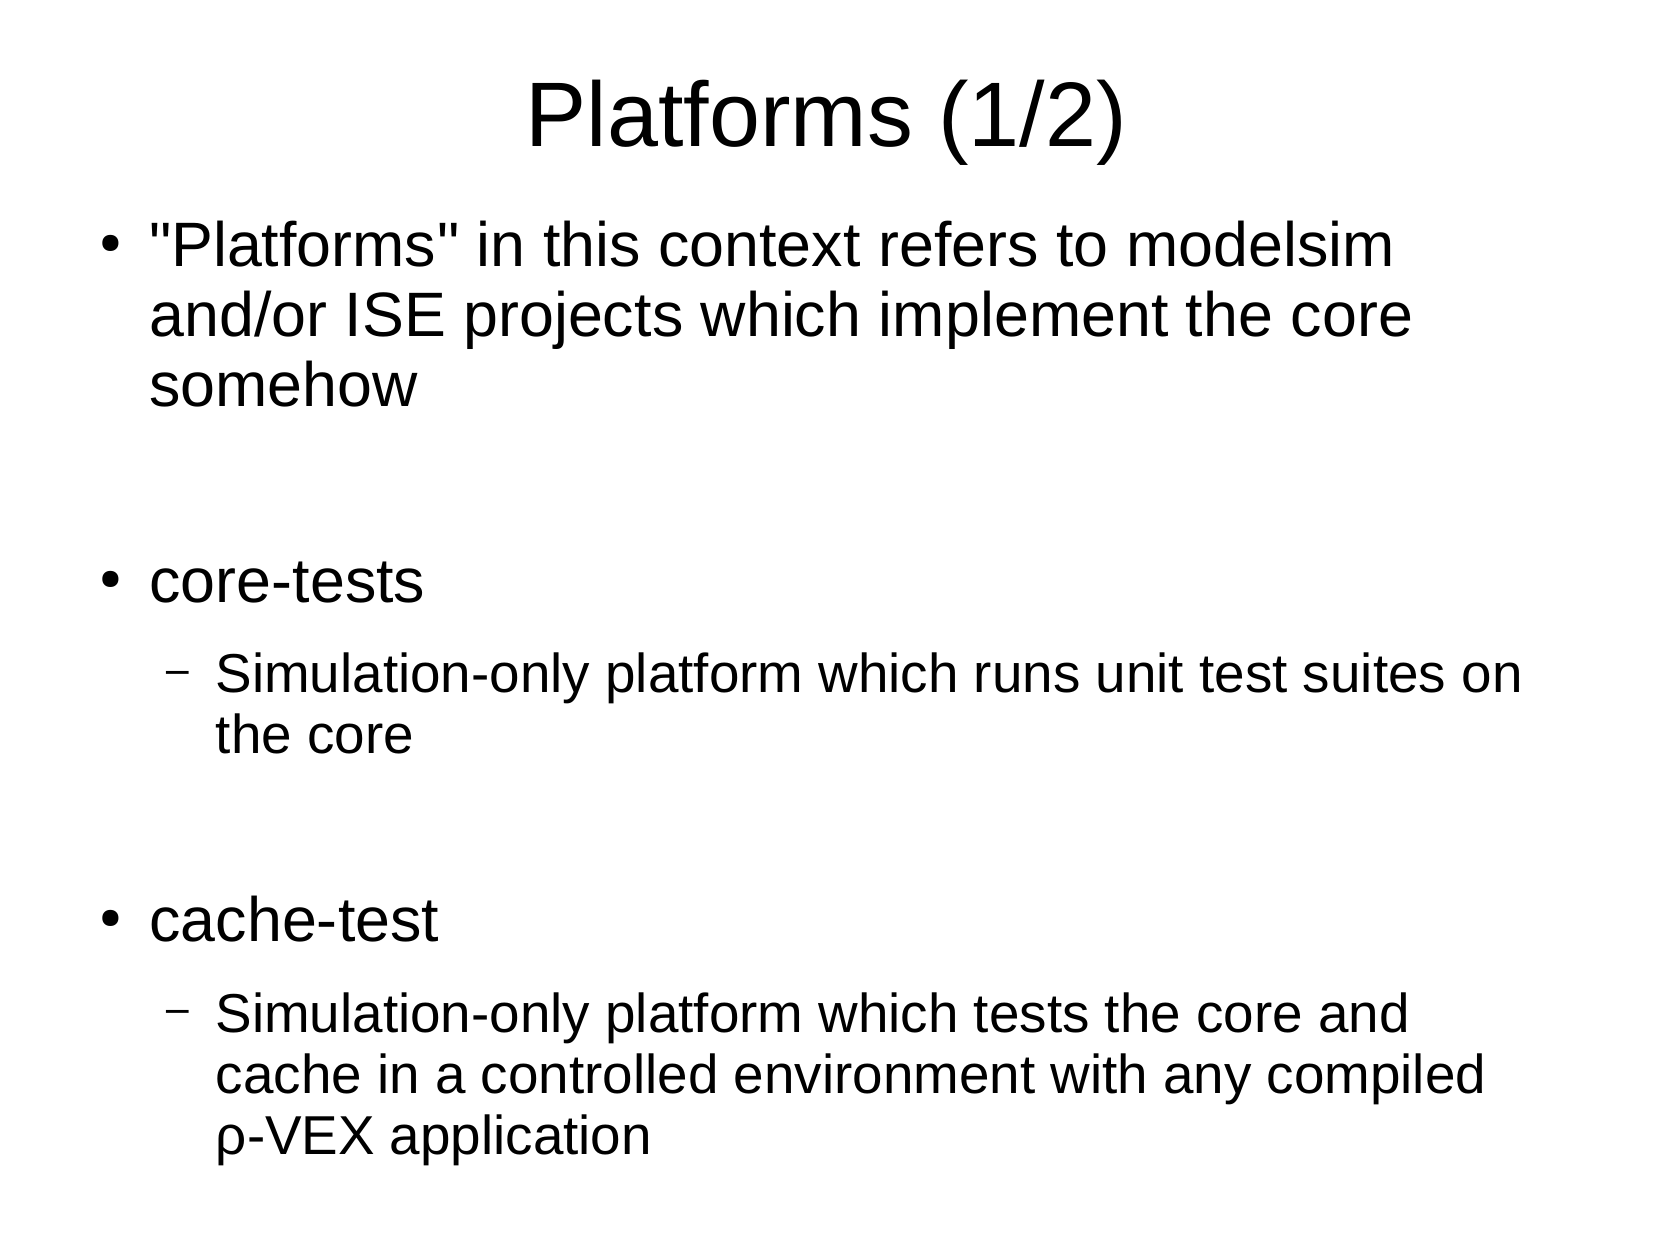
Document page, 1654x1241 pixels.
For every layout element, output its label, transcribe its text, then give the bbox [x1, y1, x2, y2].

list "Platforms" in this context refers to modelsim and/or ISE projects which implement the core somehow core-tests Simulation-only platform which runs unit test suites on the core cache-test Simulation-only platform which tests the core and cache in a controlled environment with any compiled ρ-VEX application [82, 210, 1571, 1171]
title Platforms (1/2) [82, 49, 1571, 181]
